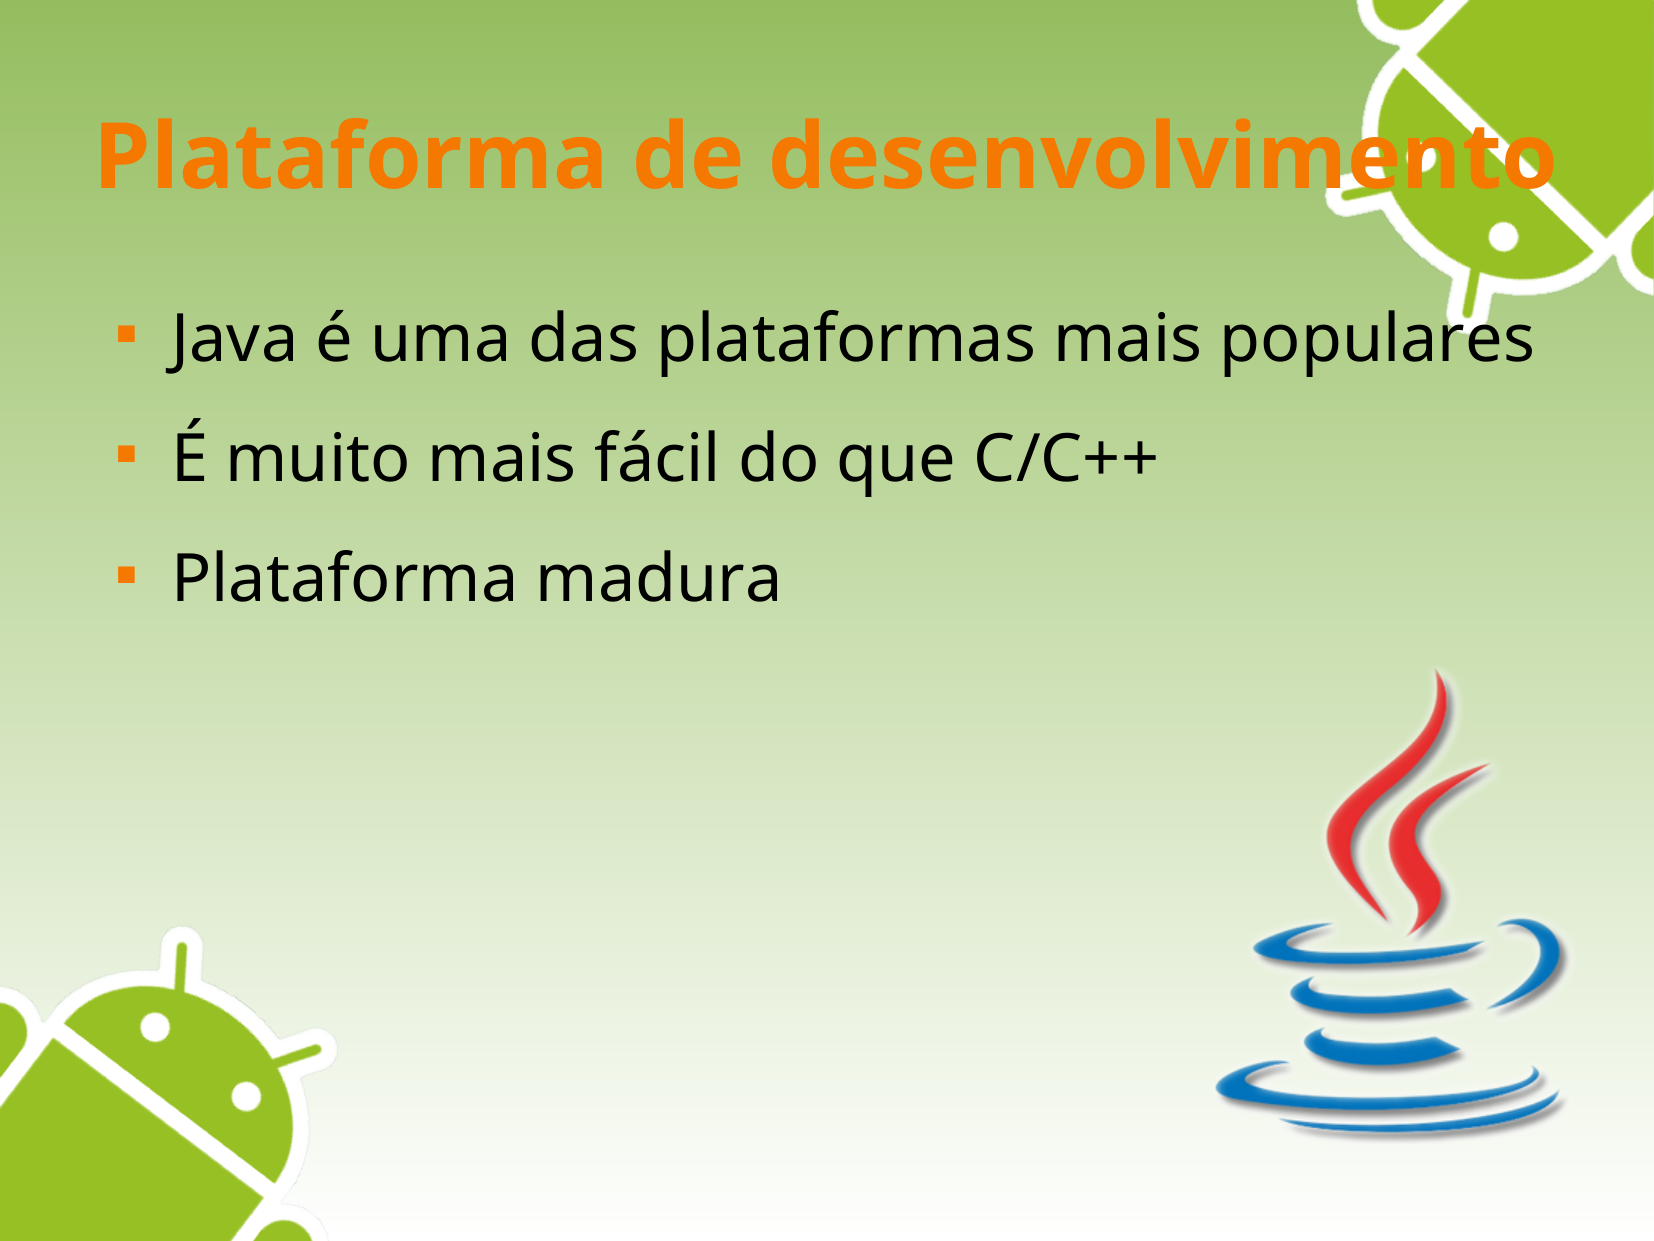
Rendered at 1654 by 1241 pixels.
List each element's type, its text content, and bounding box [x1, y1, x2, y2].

picture [0, 845, 442, 1241]
picture [1291, 0, 1654, 410]
list Java é uma das plataformas mais populares É muito mais fácil do que C/C++ Plataforma madura [82, 290, 1571, 1109]
title Plataforma de desenvolvimento [82, 49, 1571, 257]
picture [1210, 665, 1578, 1153]
